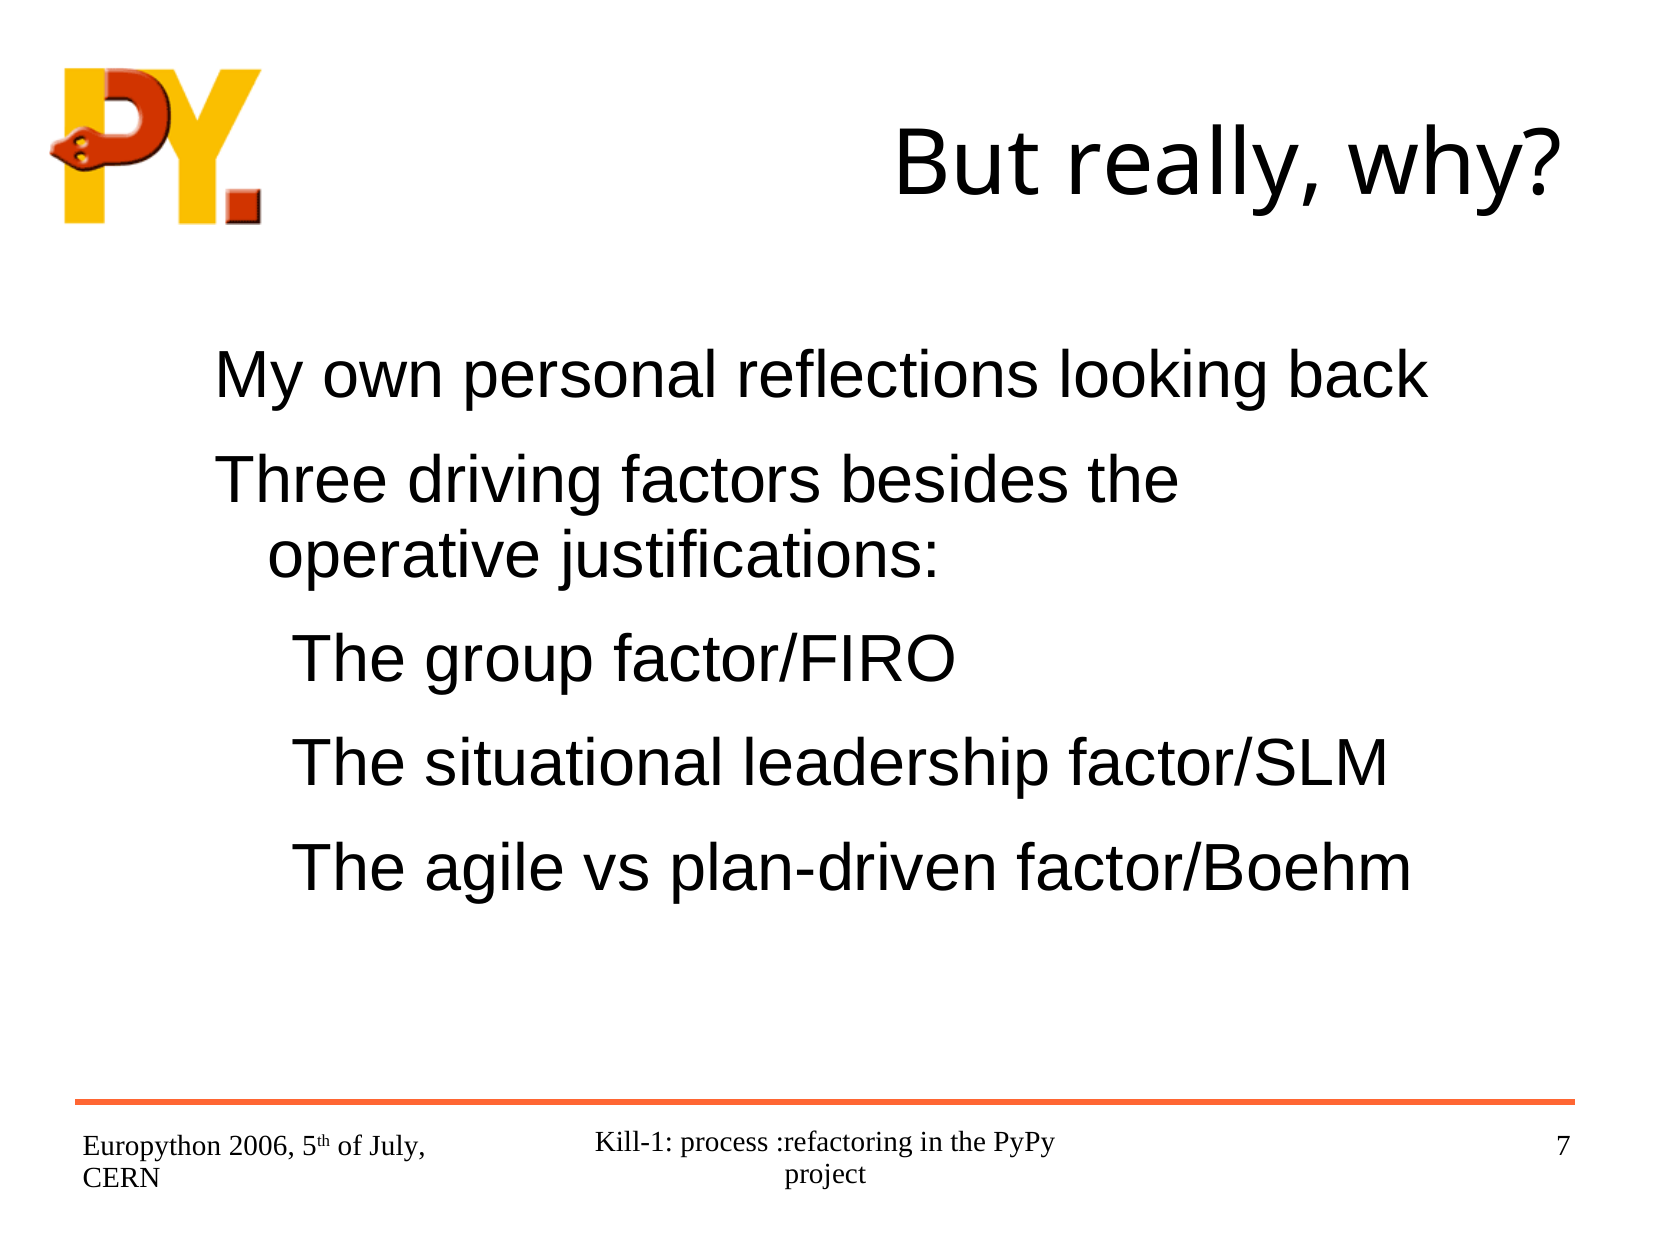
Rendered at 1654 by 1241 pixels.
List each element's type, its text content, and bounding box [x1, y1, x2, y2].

picture [49, 67, 263, 225]
title But really, why? [262, 109, 1564, 333]
text_box My own personal reflections looking back Three driving factors besides the operative justifications: The group factor/FIRO The situational leadership factor/SLM The agile vs plan-driven factor/Boehm [197, 337, 1468, 1051]
